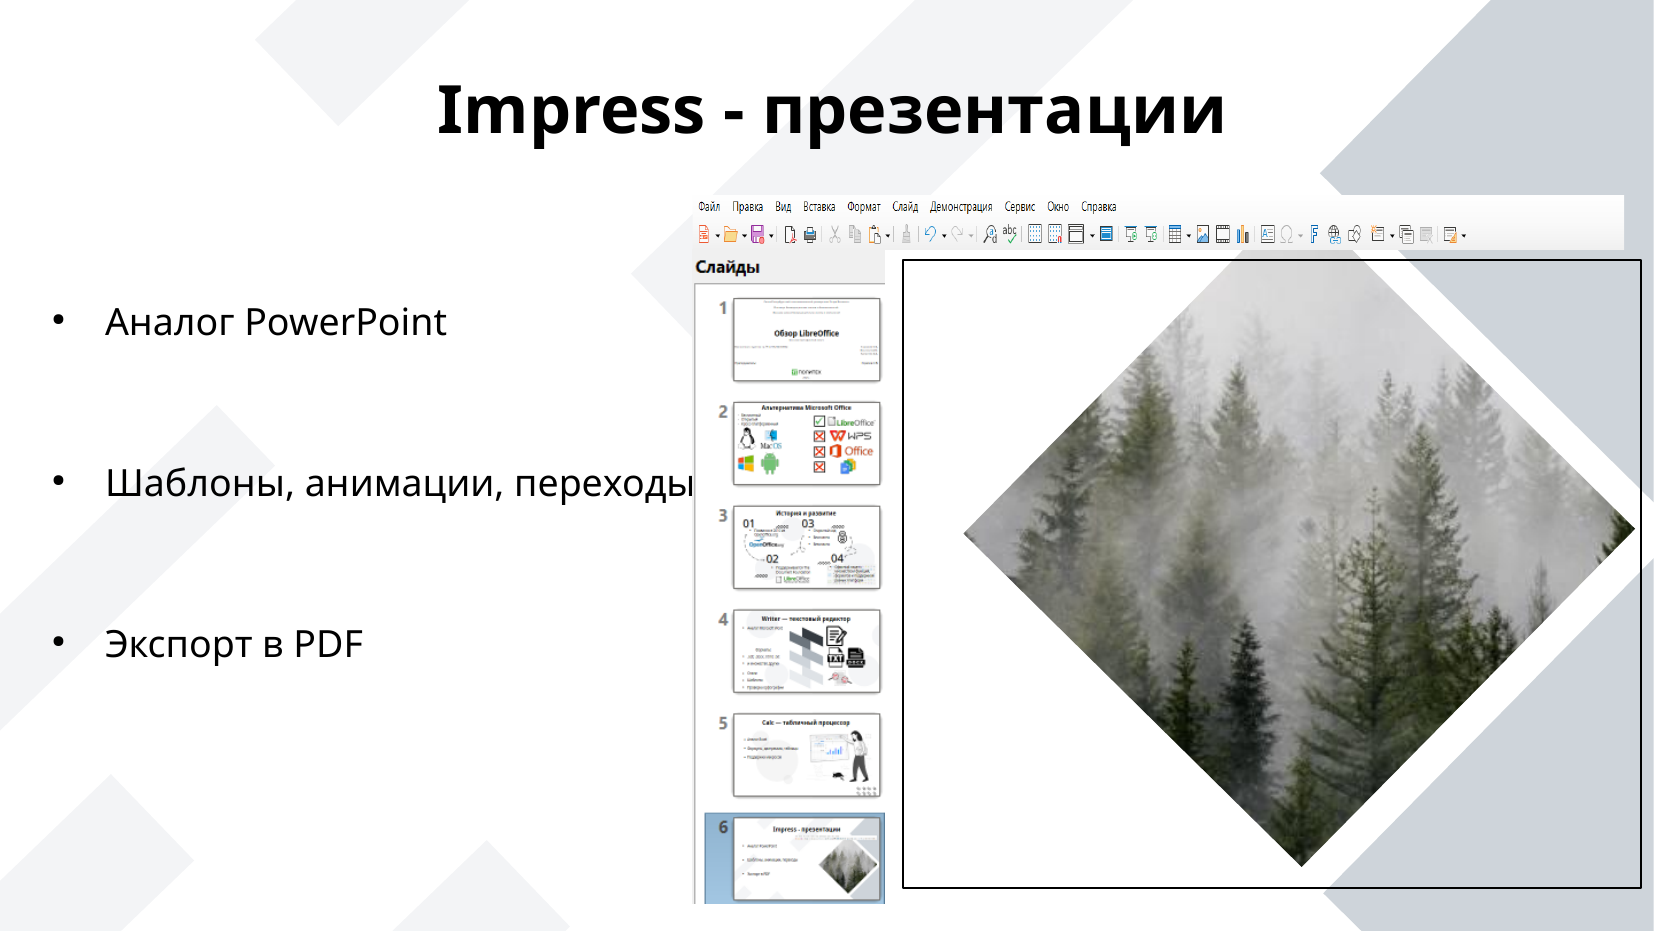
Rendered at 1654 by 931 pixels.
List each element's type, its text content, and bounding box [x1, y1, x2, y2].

list Аналог PowerPoint Шаблоны, анимации, переходы Экспорт в PDF [34, 295, 692, 835]
text_box [963, 261, 1636, 867]
picture [692, 195, 1625, 904]
text_box [1234, 250, 1362, 259]
title Impress - презентации [88, 29, 1577, 185]
